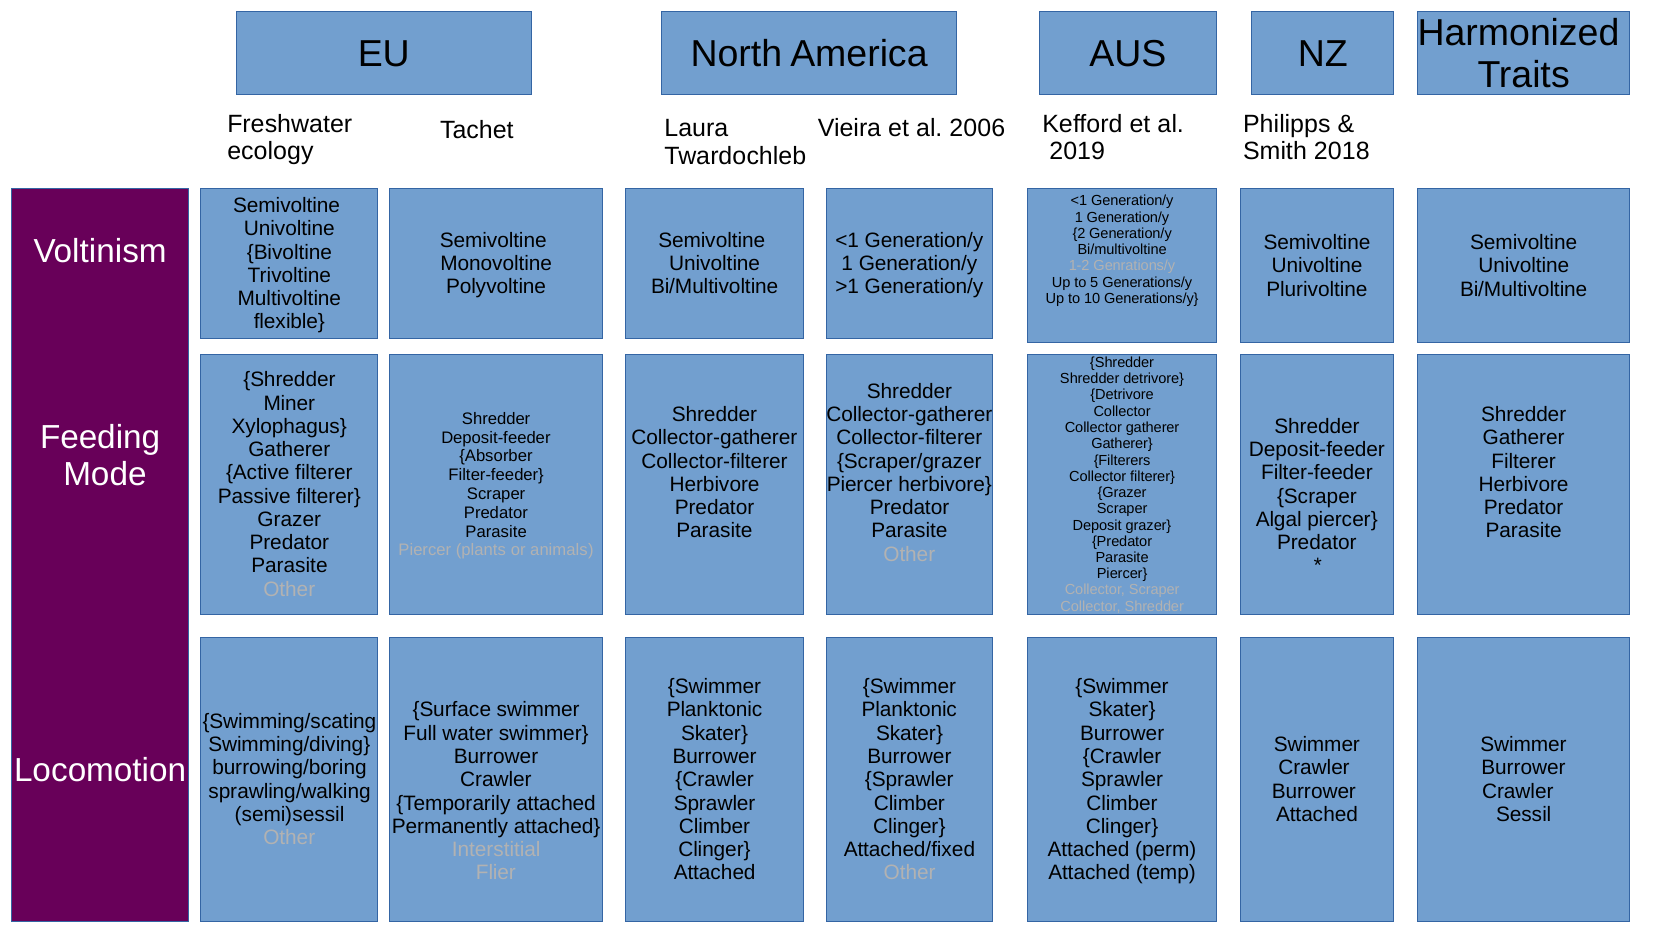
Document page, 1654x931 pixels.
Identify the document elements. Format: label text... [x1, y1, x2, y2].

text_box {Swimmer Planktonic Skater} Burrower {Sprawler Climber Clinger} Attached/fixed Other [826, 637, 993, 922]
text_box Semivoltine Univoltine Bi/Multivoltine [625, 188, 804, 339]
text_box <1 Generation/y 1 Generation/y >1 Generation/y [826, 188, 993, 339]
text_box Shredder Collector-gatherer Collector-filterer Herbivore Predator Parasite [625, 354, 804, 615]
text_box North America [661, 11, 957, 95]
text_box Harmonized Traits [1417, 11, 1630, 95]
text_box {Swimmer Skater} Burrower {Crawler Sprawler Climber Clinger} Attached (perm) Attached (temp) [1027, 637, 1217, 922]
text_box Shredder Deposit-feeder {Absorber Filter-feeder} Scraper Predator Parasite Piercer (plants or animals) [389, 354, 603, 615]
text_box [189, 307, 272, 406]
text_box Philipps & Smith 2018 [1228, 101, 1430, 243]
text_box {Swimmer Planktonic Skater} Burrower {Crawler Sprawler Climber Clinger} Attached [625, 637, 804, 922]
text_box Swimmer Burrower Crawler Sessil [1417, 637, 1630, 922]
text_box Swimmer Crawler Burrower Attached [1240, 637, 1394, 922]
text_box Semivoltine Univoltine {Bivoltine Trivoltine Multivoltine flexible} [200, 188, 378, 339]
text_box {Surface swimmer Full water swimmer} Burrower Crawler {Temporarily attached Permanently attached} Interstitial Flier [389, 637, 603, 922]
text_box NZ [1251, 11, 1394, 95]
text_box Kefford et al. 2019 [1027, 101, 1228, 201]
text_box Semivoltine Univoltine Plurivoltine [1240, 188, 1394, 343]
text_box {Shredder Miner Xylophagus} Gatherer {Active filterer Passive filterer} Grazer Predator Parasite Other [200, 354, 378, 615]
text_box {Swimming/scating Swimming/diving} burrowing/boring sprawling/walking (semi)sessil Other [200, 637, 378, 922]
text_box Freshwater ecology [212, 101, 603, 201]
text_box Voltinism Feeding Mode Locomotion [11, 188, 189, 922]
text_box EU [236, 11, 532, 95]
text_box Semivoltine Monovoltine Polyvoltine [389, 188, 603, 339]
text_box Shredder Gatherer Filterer Herbivore Predator Parasite [1417, 354, 1630, 615]
text_box Shredder Collector-gatherer Collector-filterer {Scraper/grazer Piercer herbivore} Predator Parasite Other [826, 354, 993, 615]
text_box {Shredder Shredder detrivore} {Detrivore Collector Collector gatherer Gatherer} {Filterers Collector filterer} {Grazer Scraper Deposit grazer} {Predator Parasite Piercer} Collector, Scraper Collector, Shredder [1027, 354, 1217, 615]
text_box AUS [1039, 11, 1217, 95]
text_box Semivoltine Univoltine Bi/Multivoltine [1417, 188, 1630, 343]
text_box Vieira et al. 2006 [803, 106, 1027, 248]
text_box Shredder Deposit-feeder Filter-feeder {Scraper Algal piercer} Predator * [1240, 354, 1394, 615]
text_box Laura Twardochleb [649, 106, 803, 188]
text_box <1 Generation/y 1 Generation/y {2 Generation/y Bi/multivoltine 1-2 Genrations/y Up to 5 Generations/y Up to 10 Generations/y} [1027, 188, 1217, 343]
text_box Tachet [425, 108, 579, 166]
